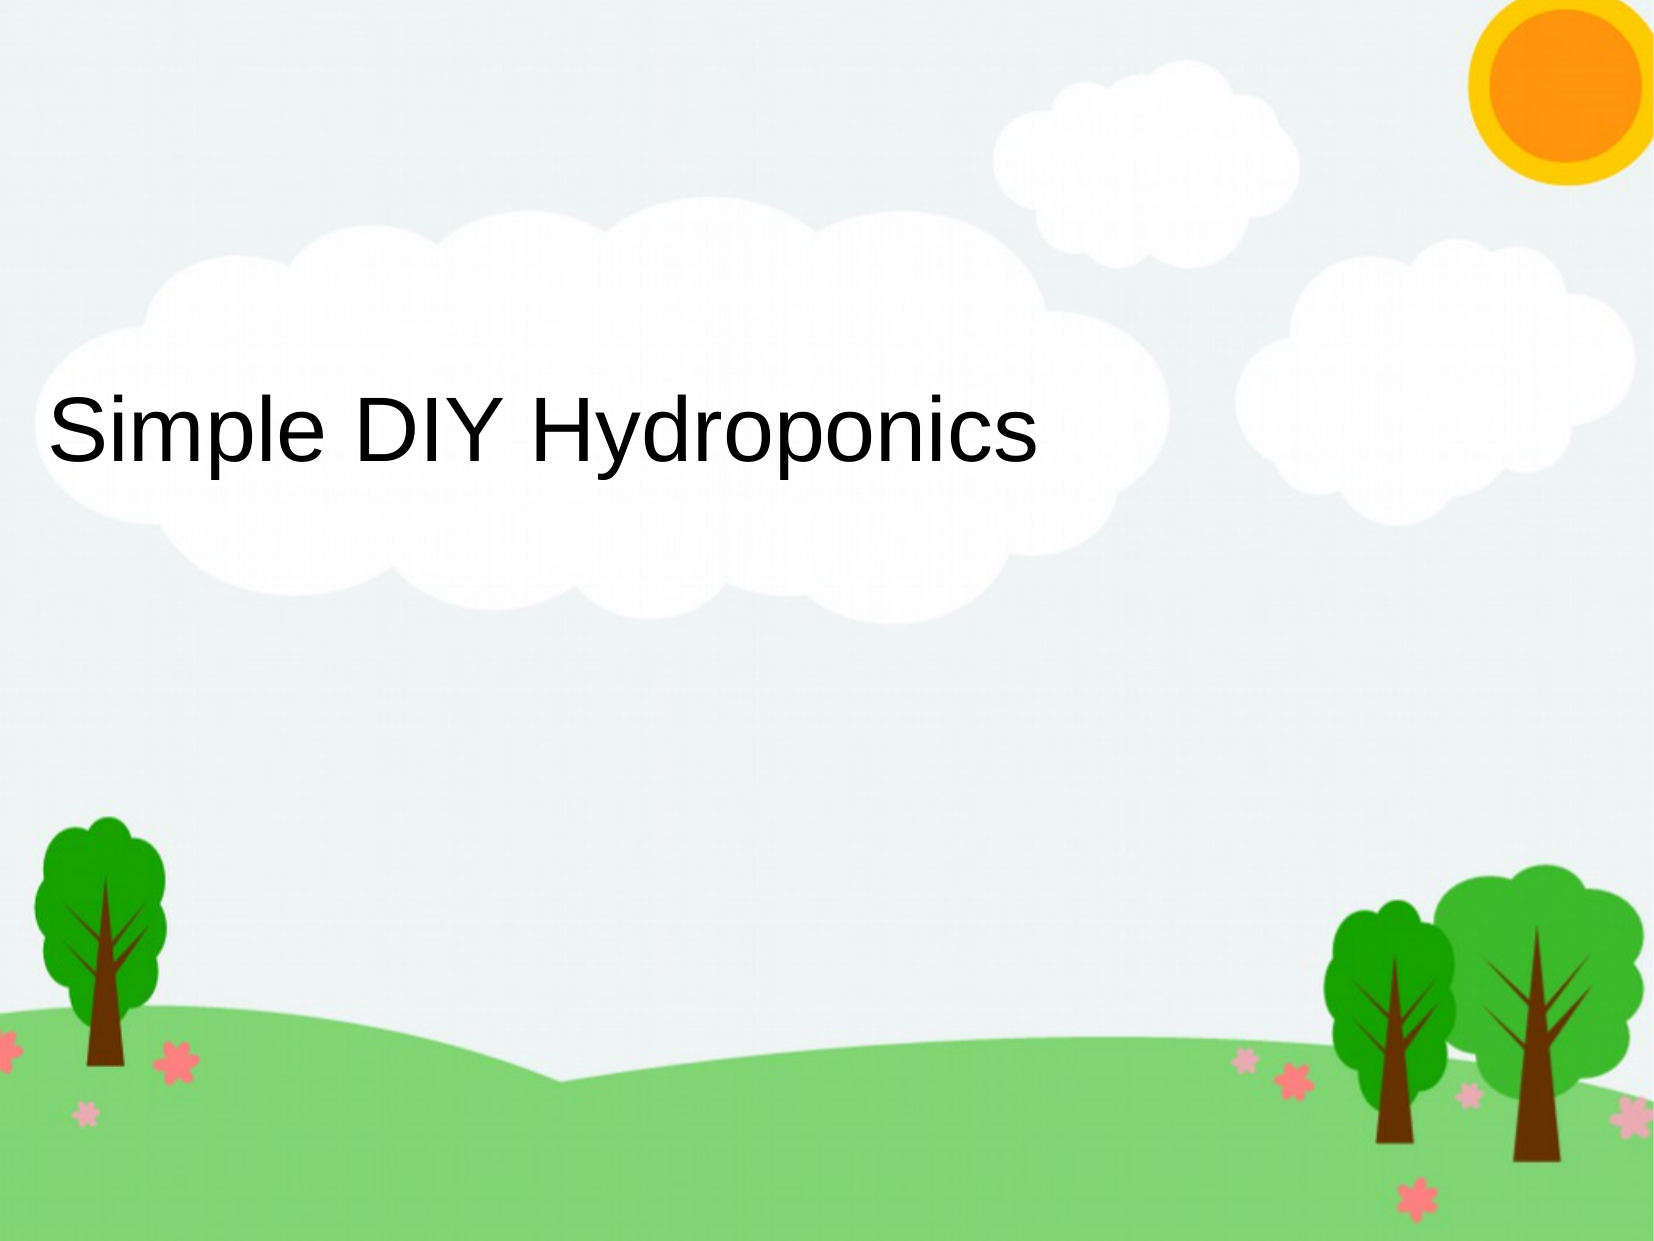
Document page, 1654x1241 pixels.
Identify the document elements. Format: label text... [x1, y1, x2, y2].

title Simple DIY Hydroponics [47, 283, 1512, 577]
picture [0, 0, 1654, 1241]
